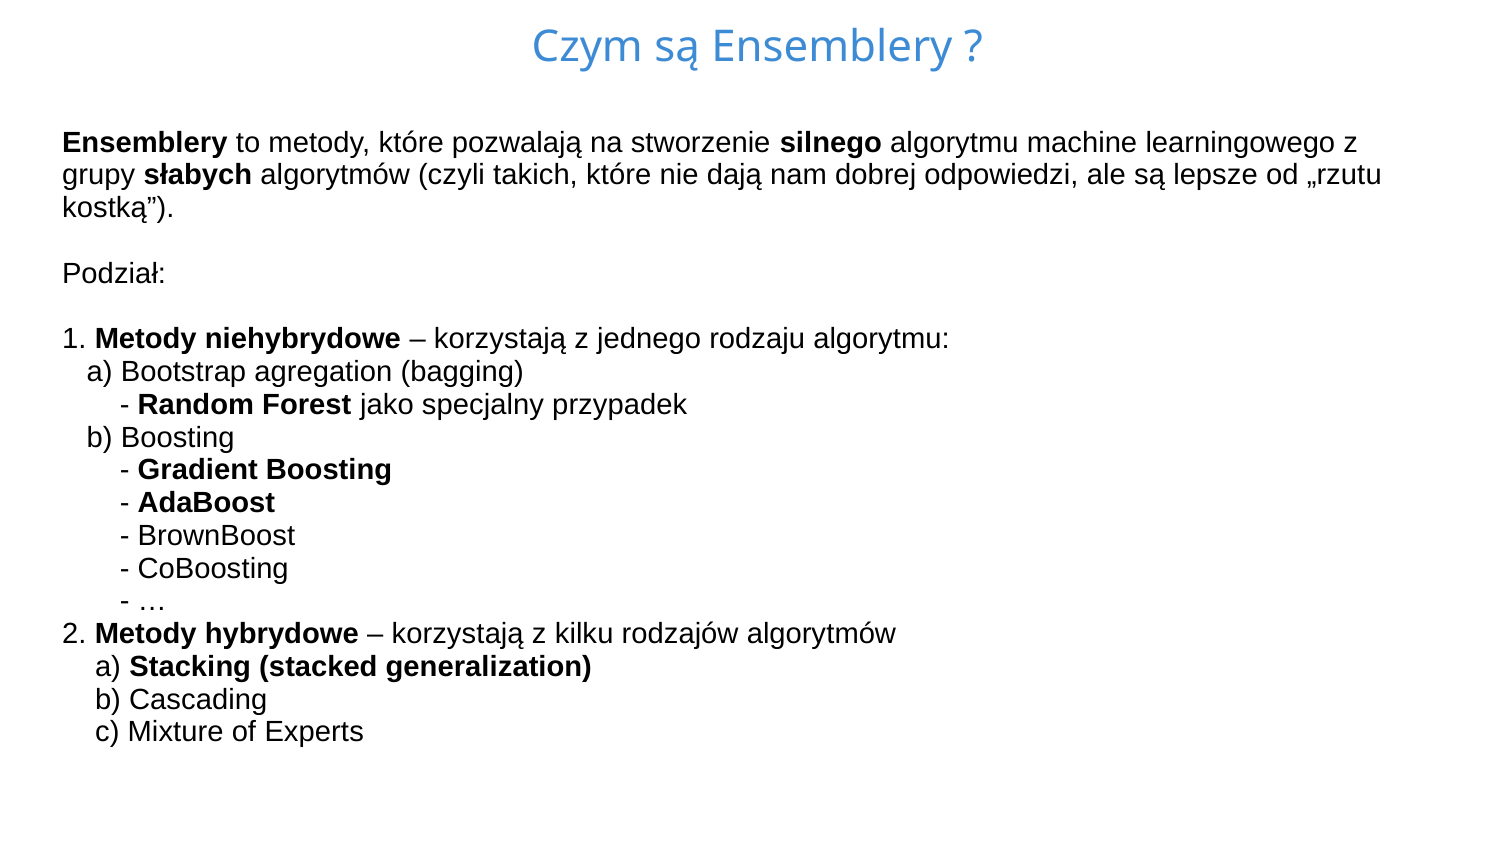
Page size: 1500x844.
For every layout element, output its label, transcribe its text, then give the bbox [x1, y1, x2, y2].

text_box Ensemblery to metody, które pozwalają na stworzenie silnego algorytmu machine learningowego z grupy słabych algorytmów (czyli takich, które nie dają nam dobrej odpowiedzi, ale są lepsze od „rzutu kostką”). Podział: 1. Metody niehybrydowe – korzystają z jednego rodzaju algorytmu: a) Bootstrap agregation (bagging) - Random Forest jako specjalny przypadek b) Boosting - Gradient Boosting - AdaBoost - BrownBoost - CoBoosting - … 2. Metody hybrydowe – korzystają z kilku rodzajów algorytmów a) Stacking (stacked generalization) b) Cascading c) Mixture of Experts [47, 118, 1430, 756]
text_box Czym są Ensemblery ? [251, 11, 1264, 76]
